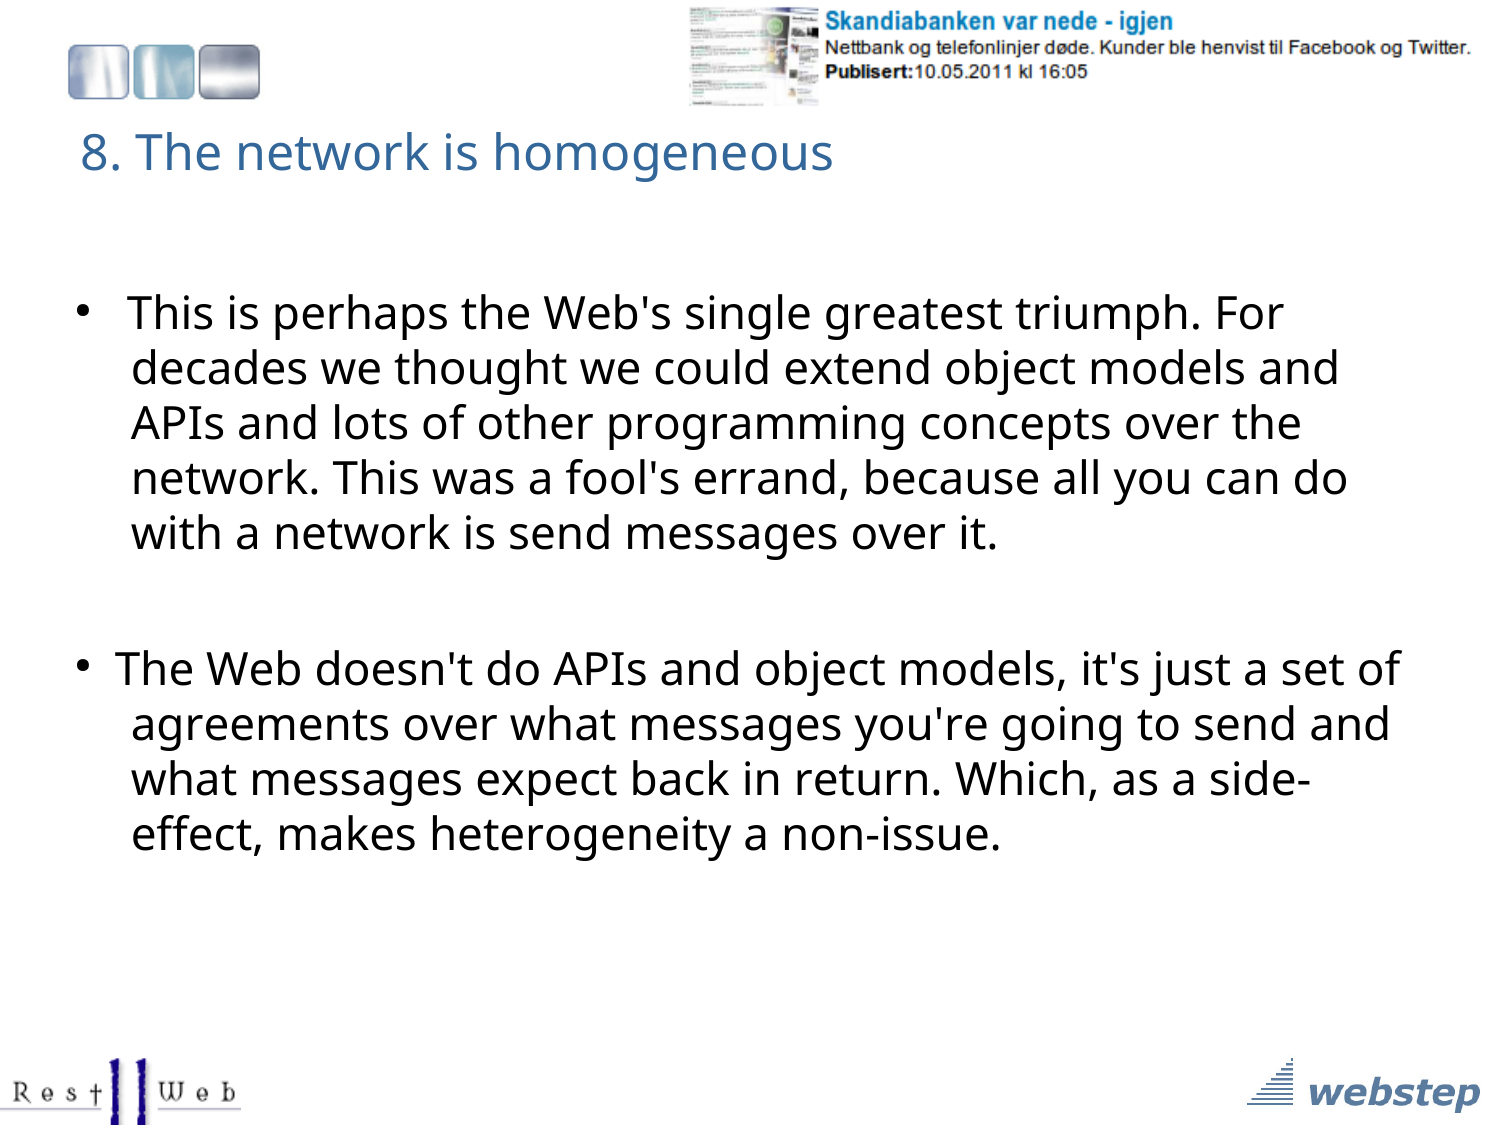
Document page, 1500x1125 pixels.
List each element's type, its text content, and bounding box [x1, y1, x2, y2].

picture [0, 1057, 241, 1125]
picture [675, 0, 1497, 120]
picture [64, 42, 266, 104]
picture [1234, 1047, 1495, 1118]
title 8. The network is homogeneous [72, 73, 1423, 228]
subtitle This is perhaps the Web's single greatest triumph. For decades we thought we could extend object models and APIs and lots of other programming concepts over the network. This was a fool's errand, because all you can do with a network is send messages over it. The Web doesn't do APIs and object models, it's just a set of agreements over what messages you're going to send and what messages expect back in return. Which, as a side-effect, makes heterogeneity a non-issue. [74, 200, 1423, 943]
